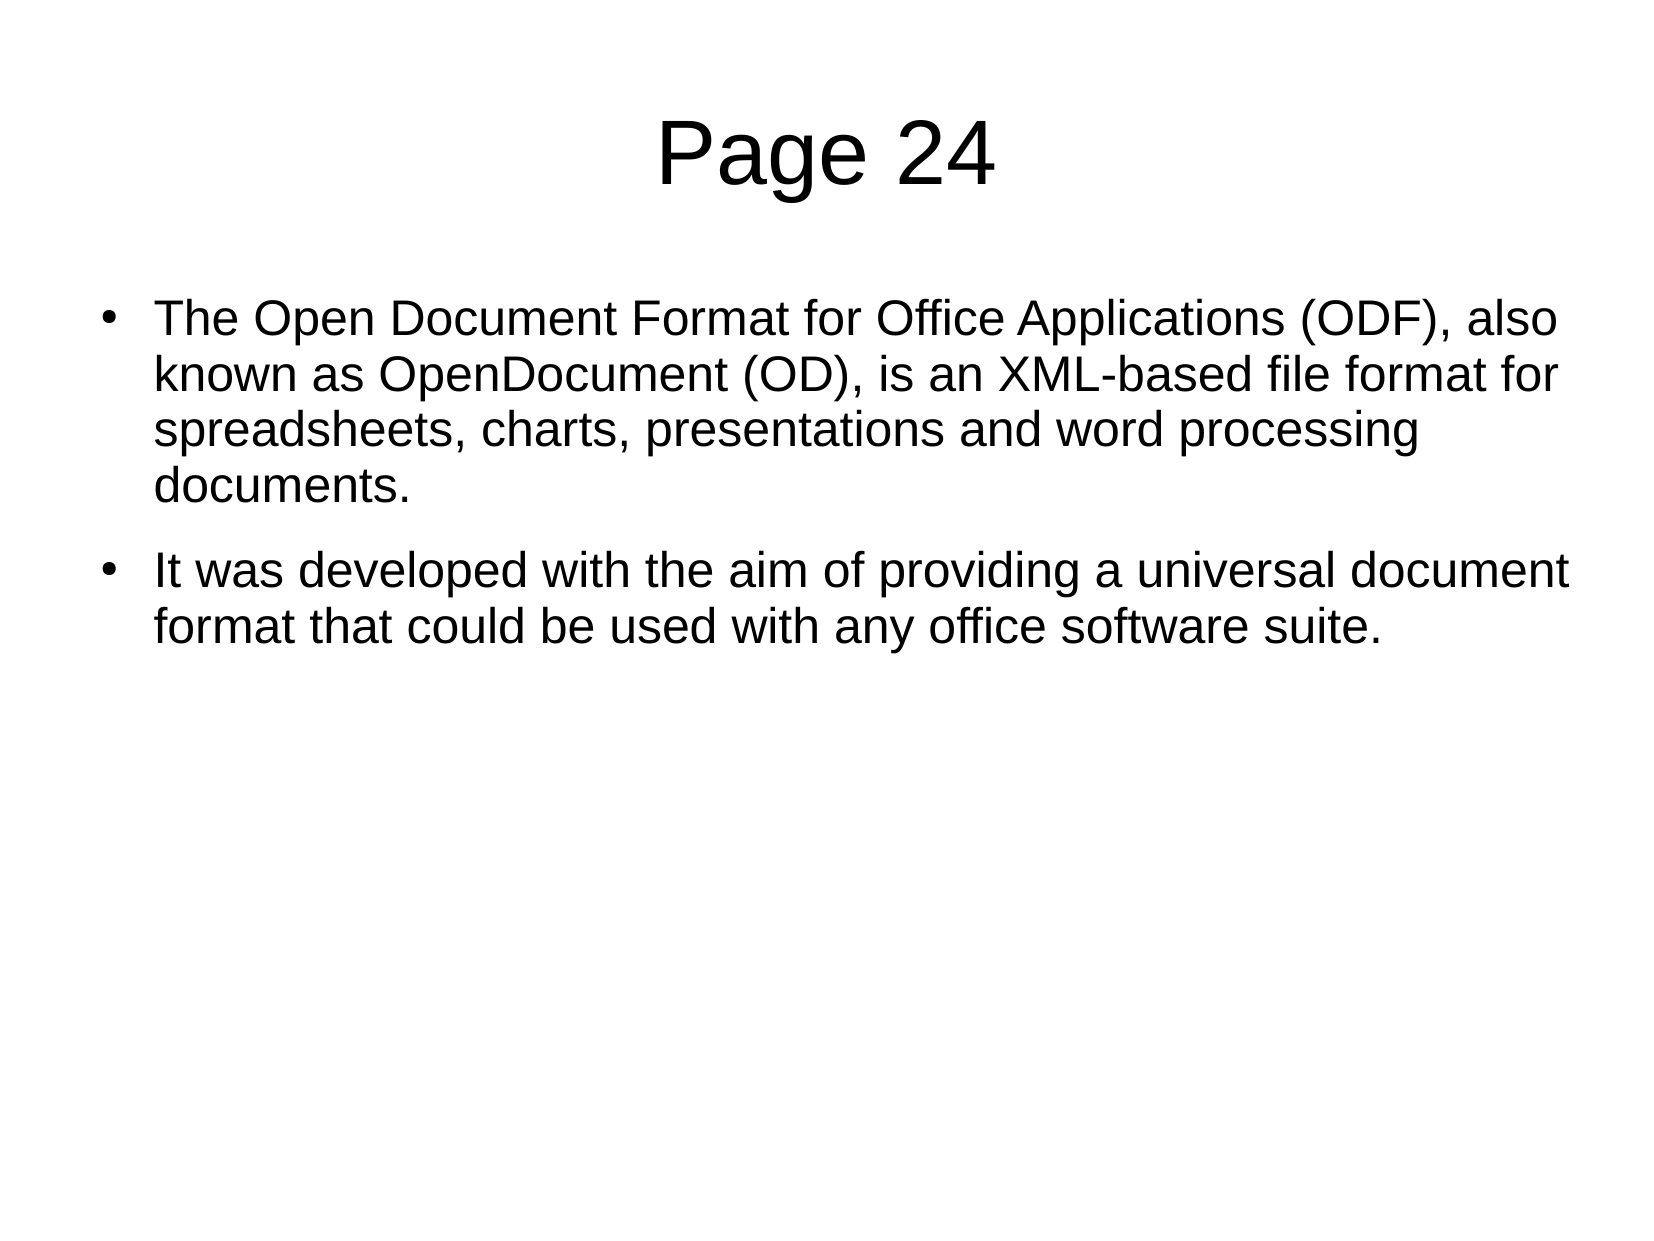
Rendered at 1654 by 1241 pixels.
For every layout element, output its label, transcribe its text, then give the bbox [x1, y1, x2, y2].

list The Open Document Format for Office Applications (ODF), also known as OpenDocument (OD), is an XML-based file format for spreadsheets, charts, presentations and word processing documents. It was developed with the aim of providing a universal document format that could be used with any office software suite. [82, 290, 1571, 1109]
title Page 24 [82, 49, 1571, 257]
